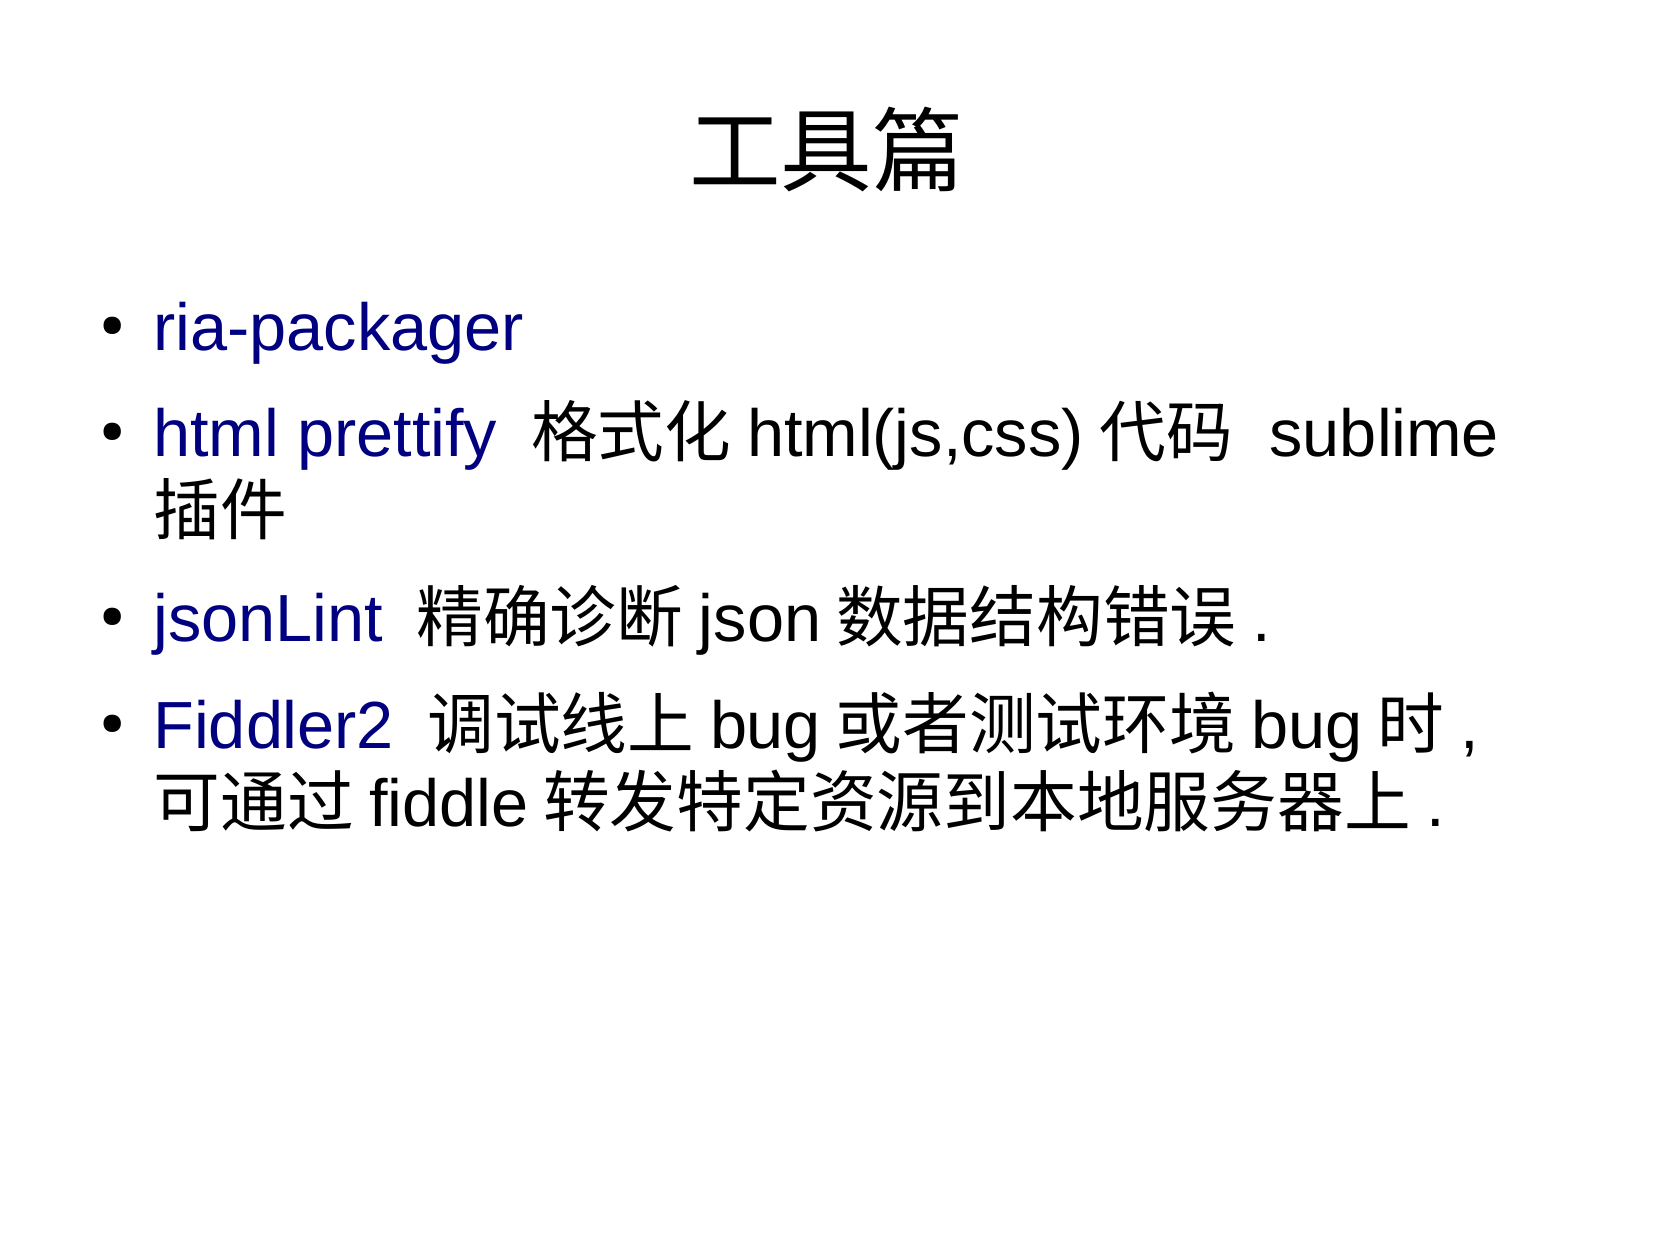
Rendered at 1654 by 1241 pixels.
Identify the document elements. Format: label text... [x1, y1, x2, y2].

title 工具篇 [82, 49, 1571, 257]
list ria-packager html prettify 格式化html(js,css)代码 sublime插件 jsonLint 精确诊断json数据结构错误. Fiddler2 调试线上bug或者测试环境bug时,可通过fiddle转发特定资源到本地服务器上. [82, 290, 1538, 1010]
